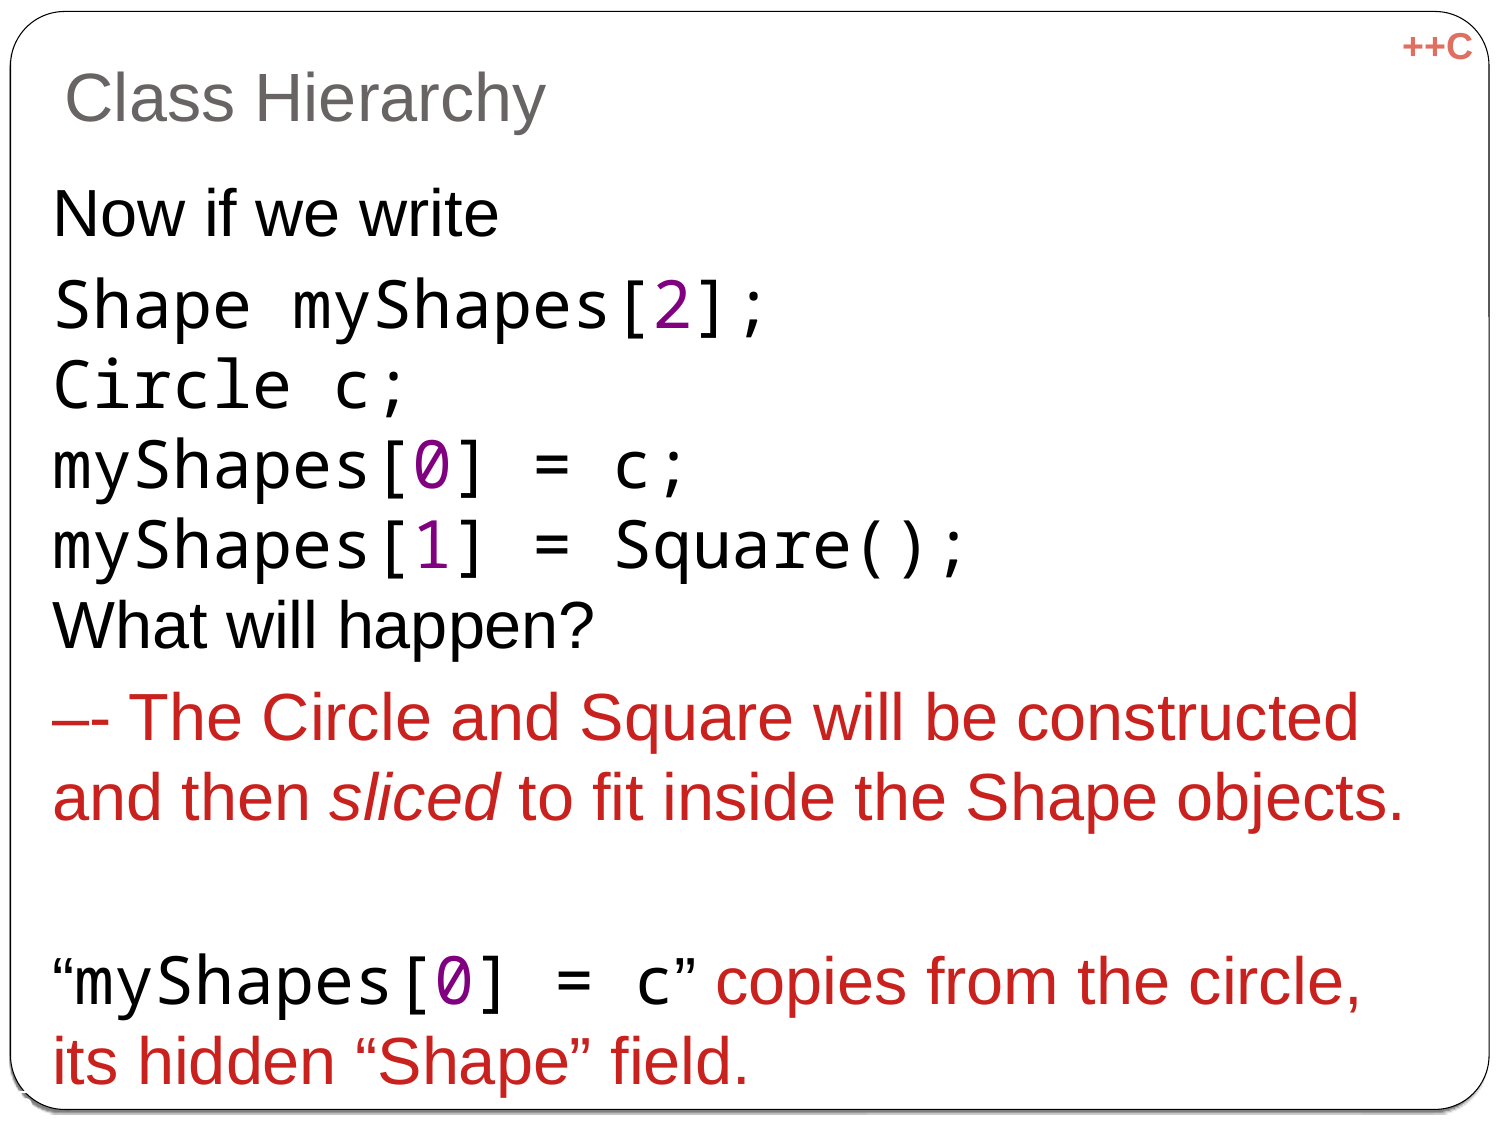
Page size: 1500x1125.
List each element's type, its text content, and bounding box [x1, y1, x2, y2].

list Now if we write Shape myShapes[2]; Circle c; myShapes[0] = c; myShapes[1] = Square(); What will happen? –- The Circle and Square will be constructed and then sliced to fit inside the Shape objects. “myShapes[0] = c” copies from the circle, its hidden “Shape” field. [37, 162, 1463, 1088]
slide_number <number> [0, 1074, 50, 1125]
title Class Hierarchy [50, 45, 1450, 150]
